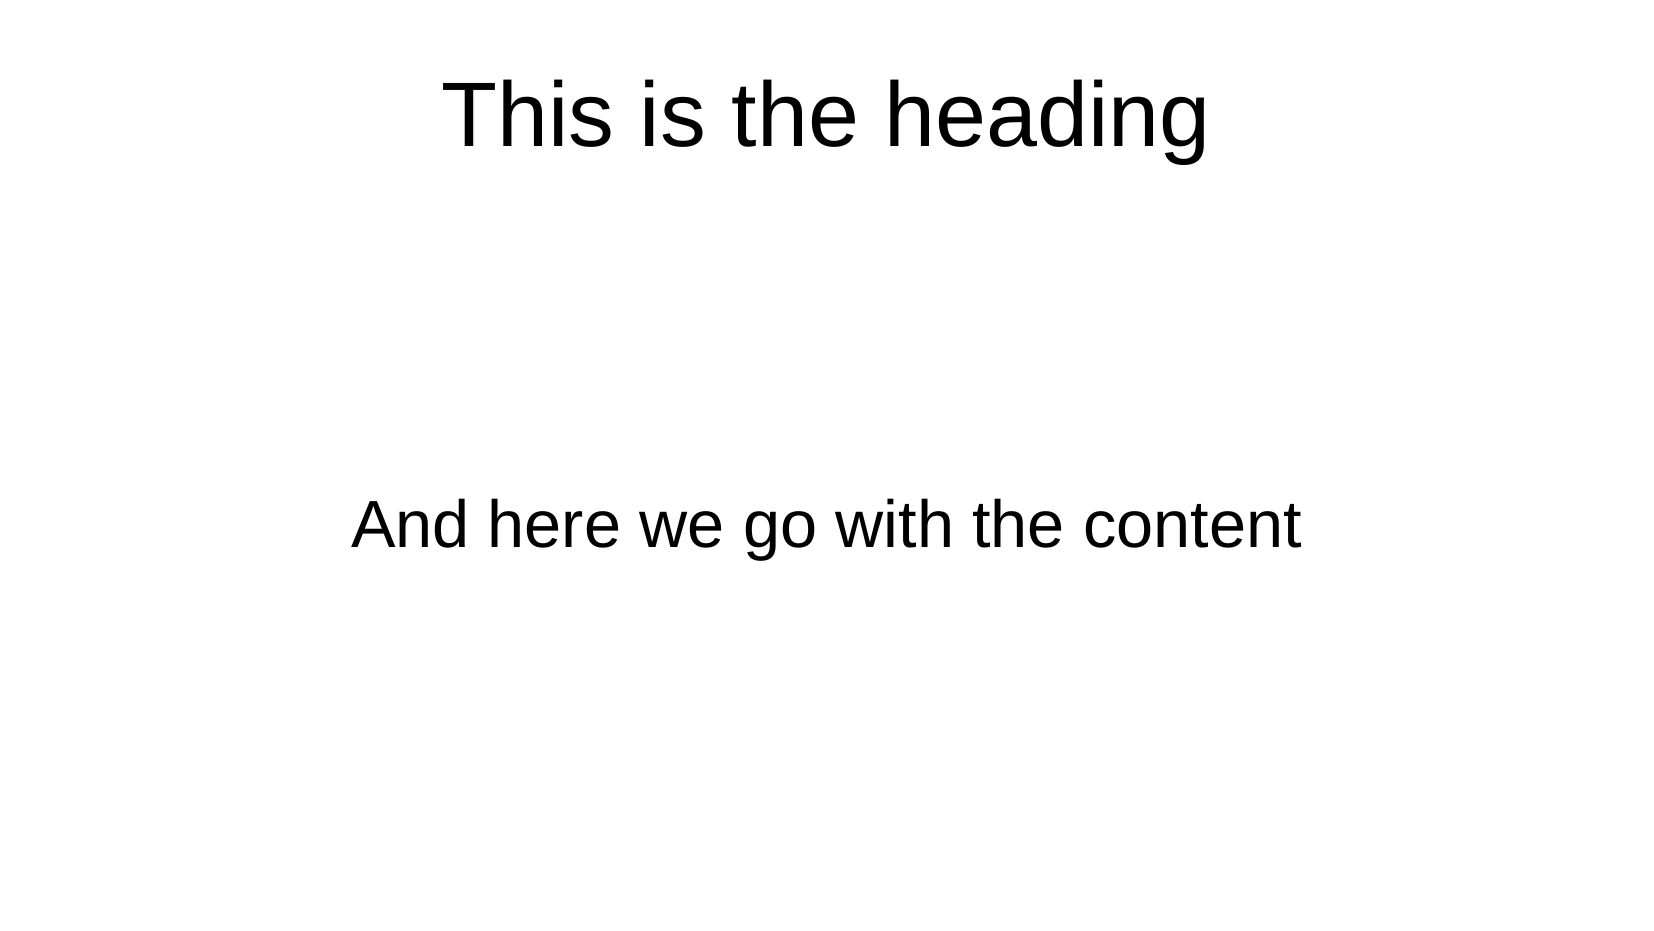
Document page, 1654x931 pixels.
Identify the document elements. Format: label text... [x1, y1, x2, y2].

title This is the heading [82, 37, 1571, 193]
subtitle And here we go with the content [82, 217, 1571, 758]
